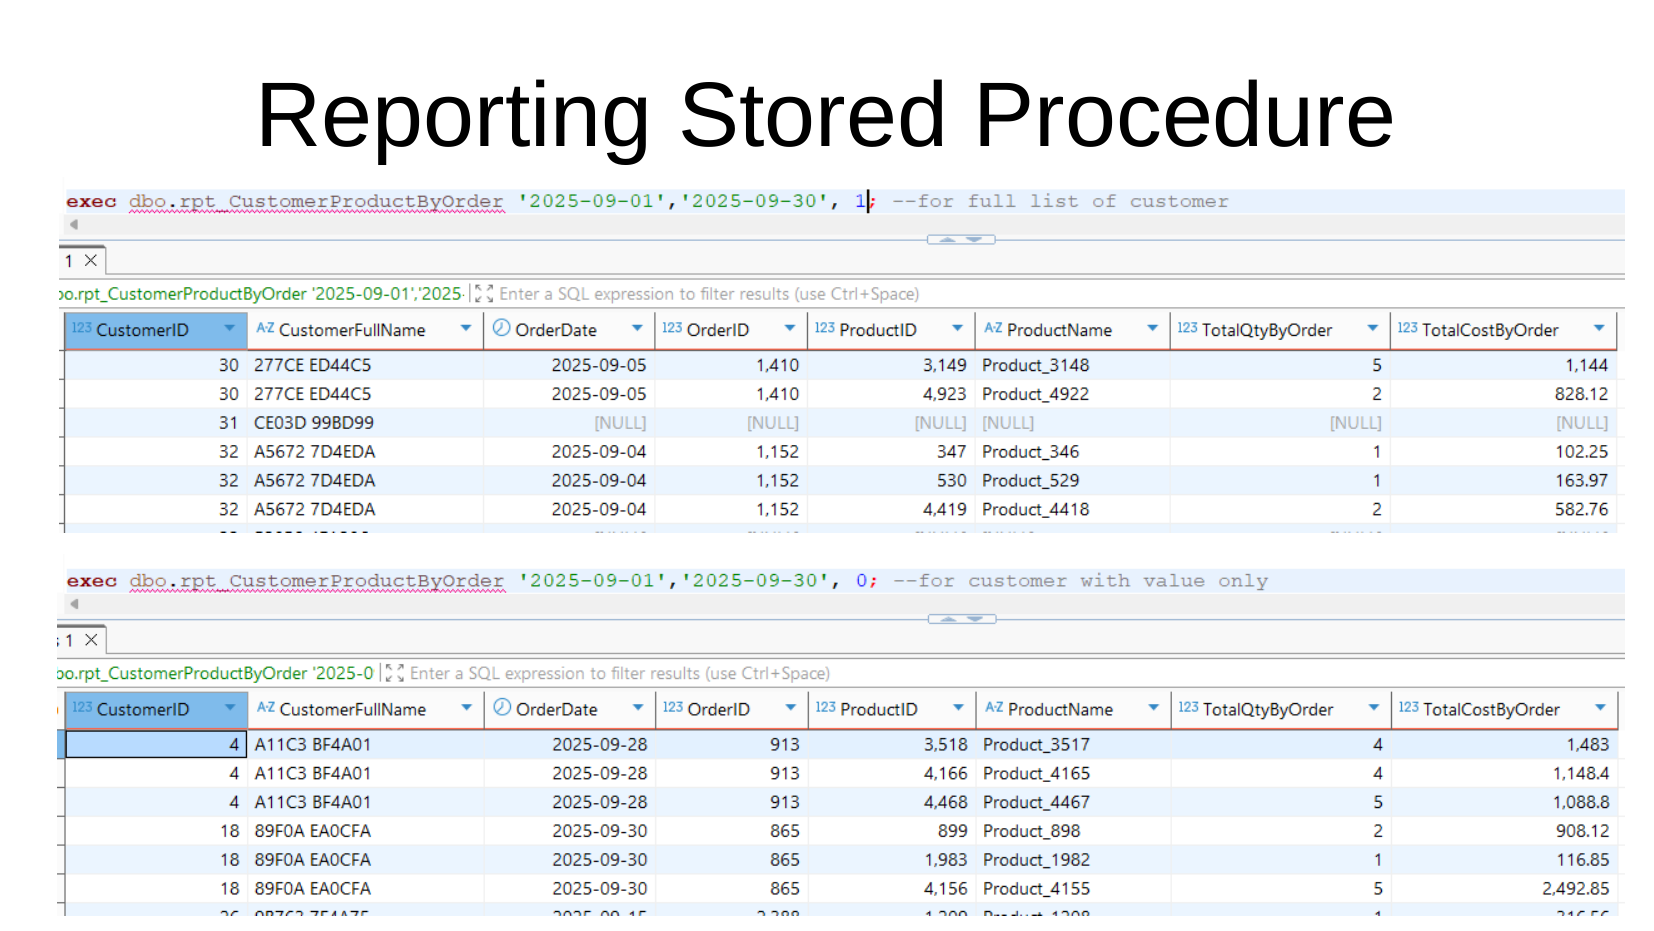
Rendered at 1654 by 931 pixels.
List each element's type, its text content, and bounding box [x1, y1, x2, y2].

picture [59, 177, 1625, 533]
picture [57, 554, 1625, 916]
title Reporting Stored Procedure [82, 37, 1571, 177]
